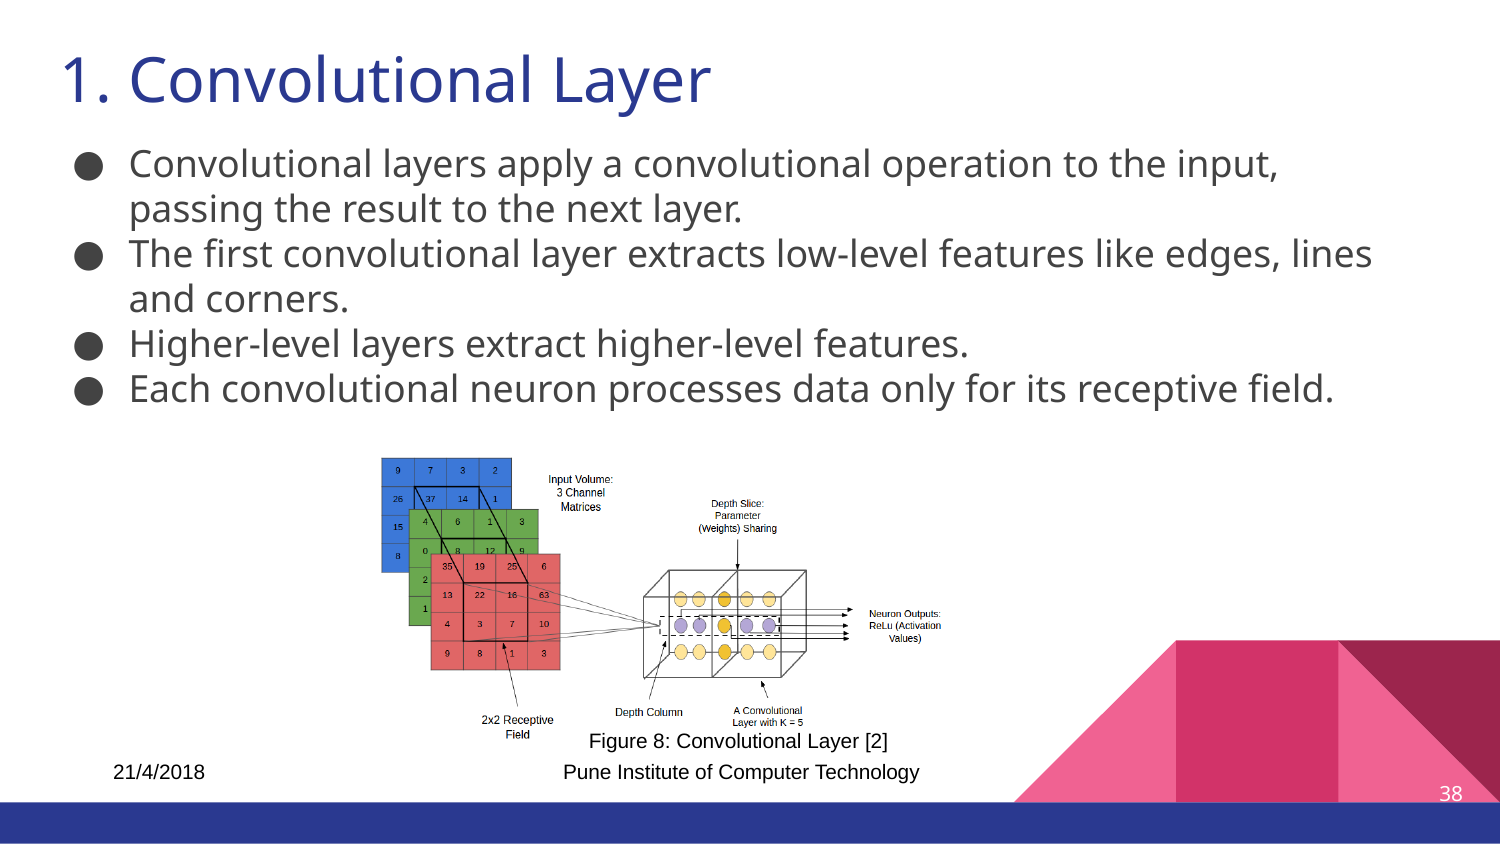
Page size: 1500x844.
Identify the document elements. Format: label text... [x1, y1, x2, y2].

title Convolutional Layer [38, 24, 1437, 124]
slide_number <number> [1387, 762, 1478, 828]
list Convolutional layers apply a convolutional operation to the input, passing the result to the next layer. The first convolutional layer extracts low-level features like edges, lines and corners. Higher-level layers extract higher-level features. Each convolutional neuron processes data only for its receptive field. [38, 124, 1437, 802]
text_box Figure 8: Convolutional Layer [2] [565, 712, 917, 746]
picture [373, 450, 947, 746]
